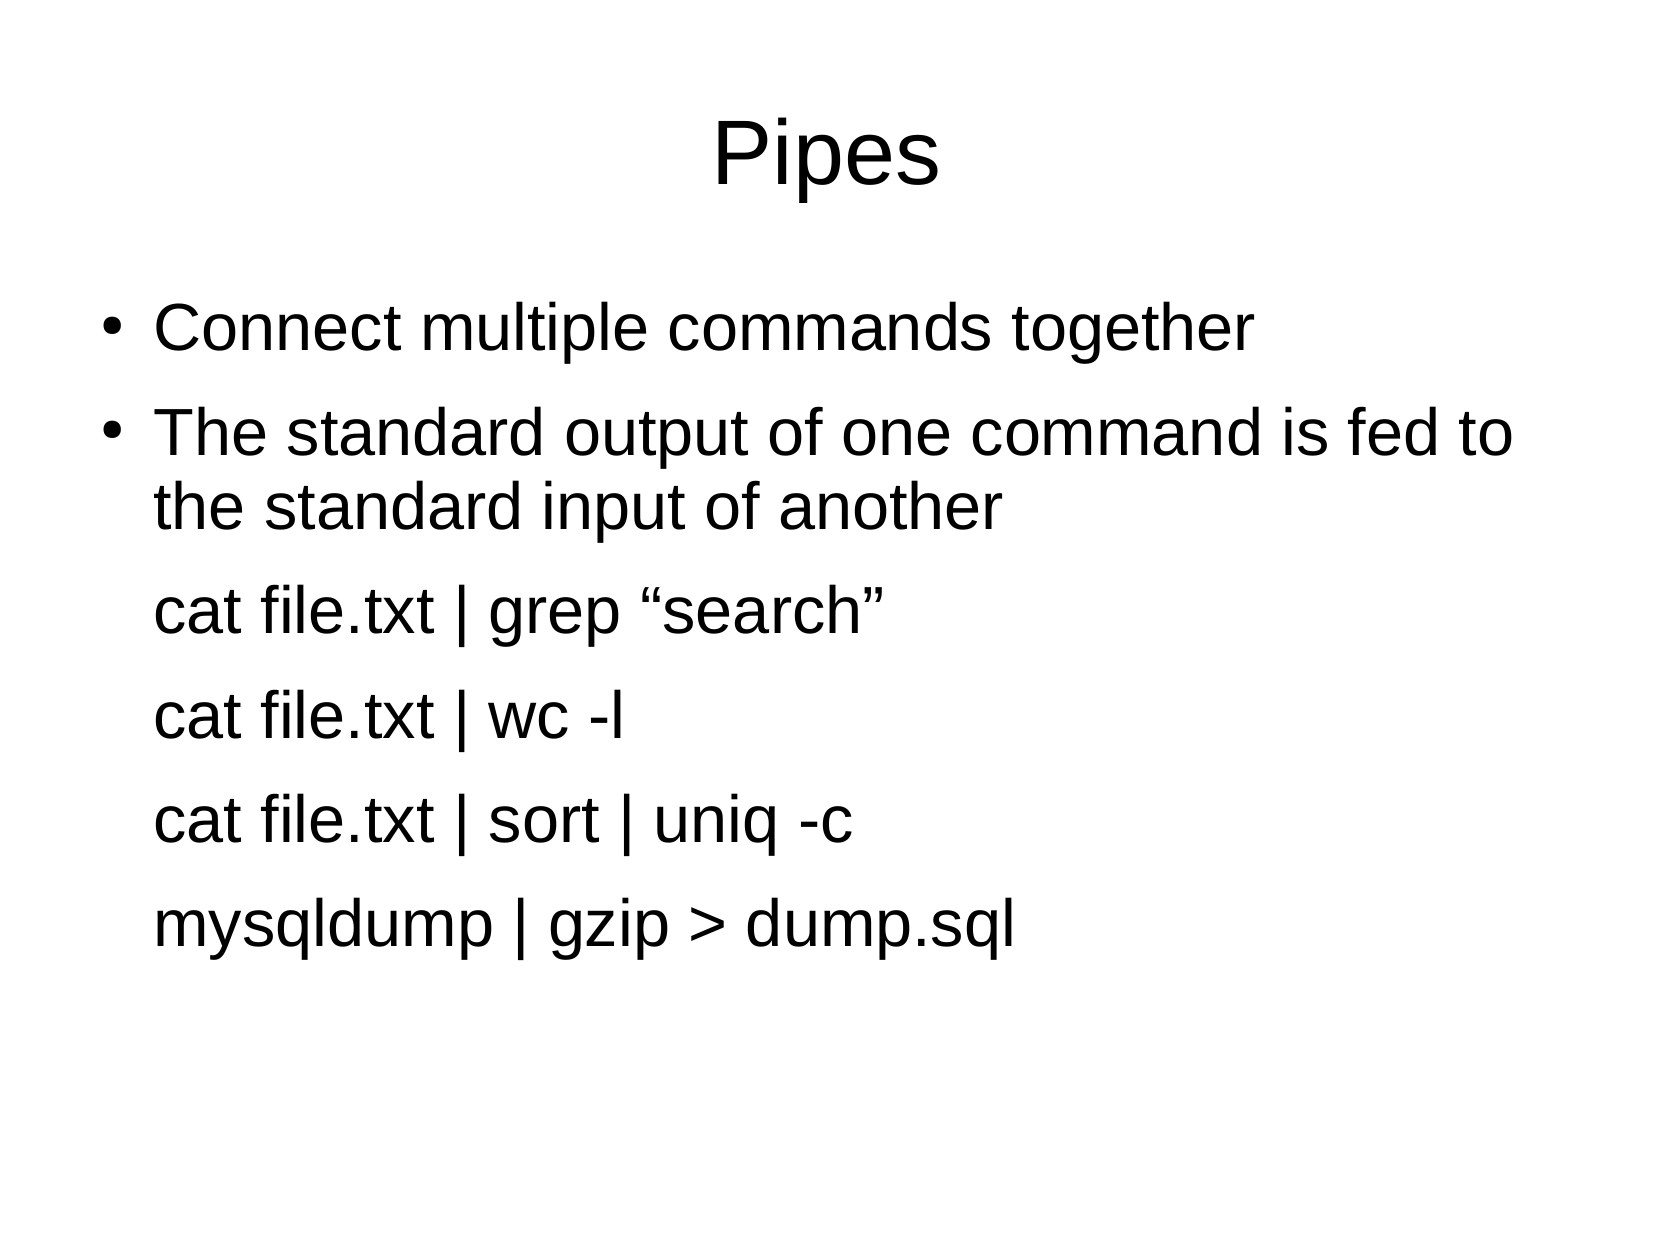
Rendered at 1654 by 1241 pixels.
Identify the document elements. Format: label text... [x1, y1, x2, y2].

list Connect multiple commands together The standard output of one command is fed to the standard input of another cat file.txt | grep “search” cat file.txt | wc -l cat file.txt | sort | uniq -c mysqldump | gzip > dump.sql [82, 290, 1571, 1010]
title Pipes [82, 49, 1571, 257]
